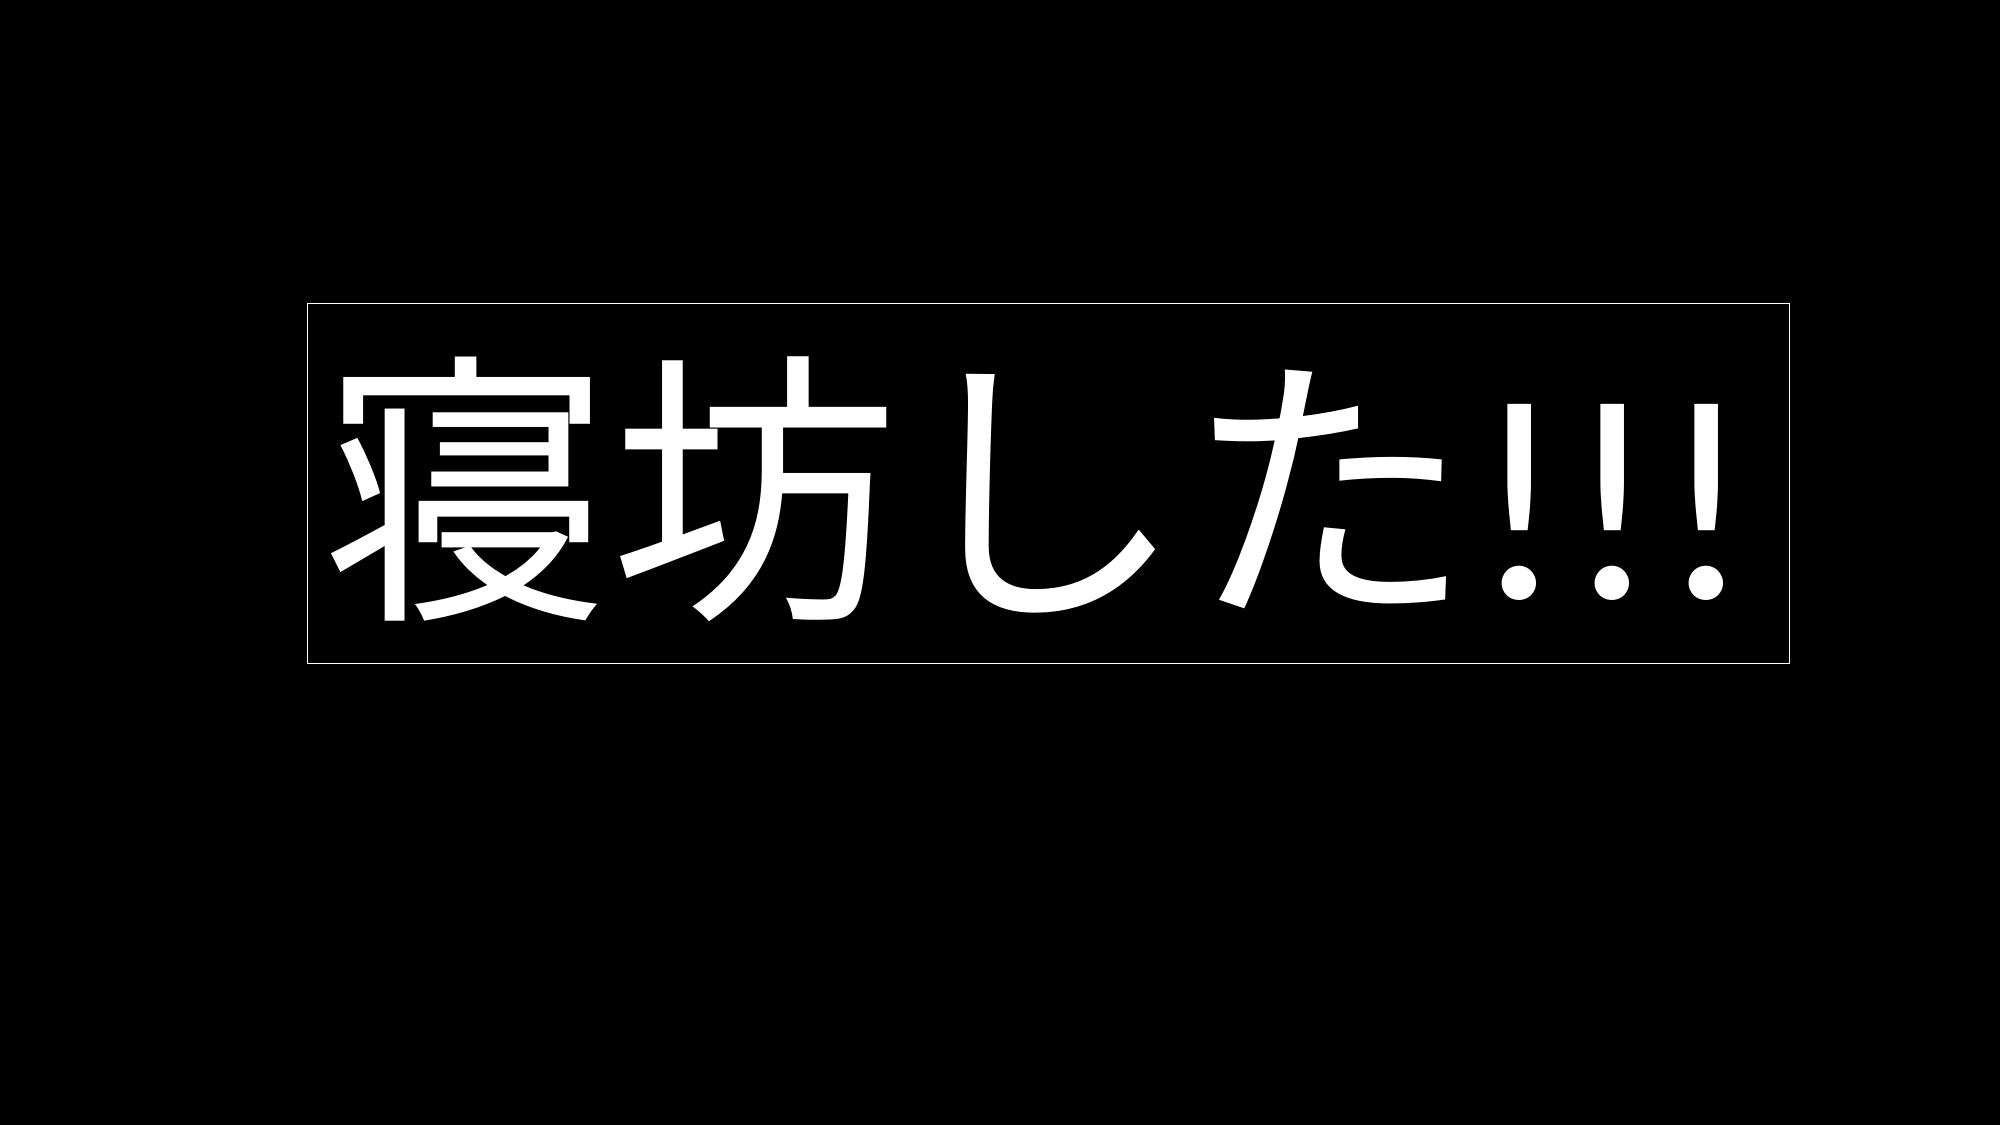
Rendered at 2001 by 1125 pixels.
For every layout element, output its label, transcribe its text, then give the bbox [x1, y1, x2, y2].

text_box 寝坊した!!! [307, 303, 1790, 664]
